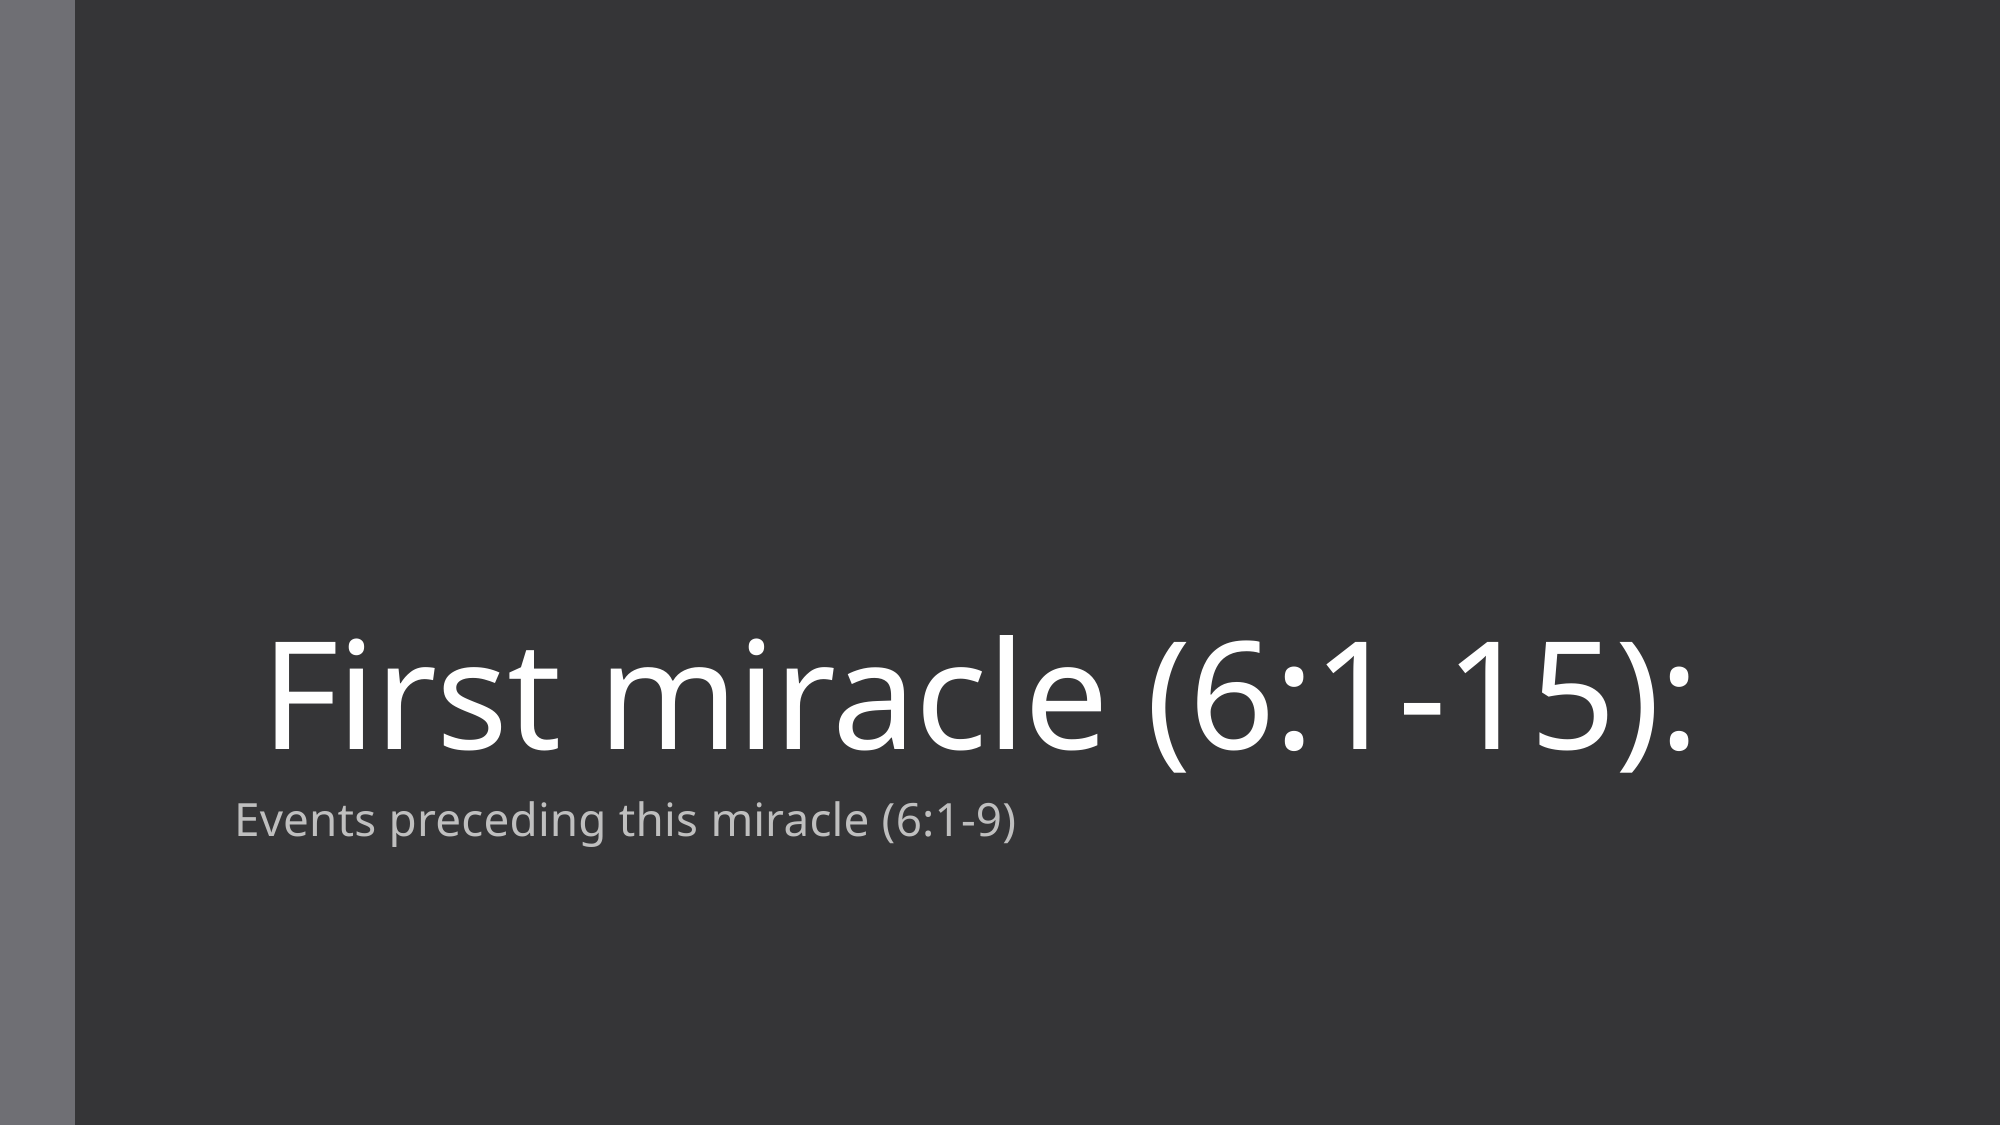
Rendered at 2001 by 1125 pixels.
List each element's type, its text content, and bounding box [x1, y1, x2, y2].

subtitle Events preceding this miracle (6:1-9) [206, 787, 1752, 1066]
title First miracle (6:1-15): [206, 124, 1752, 787]
